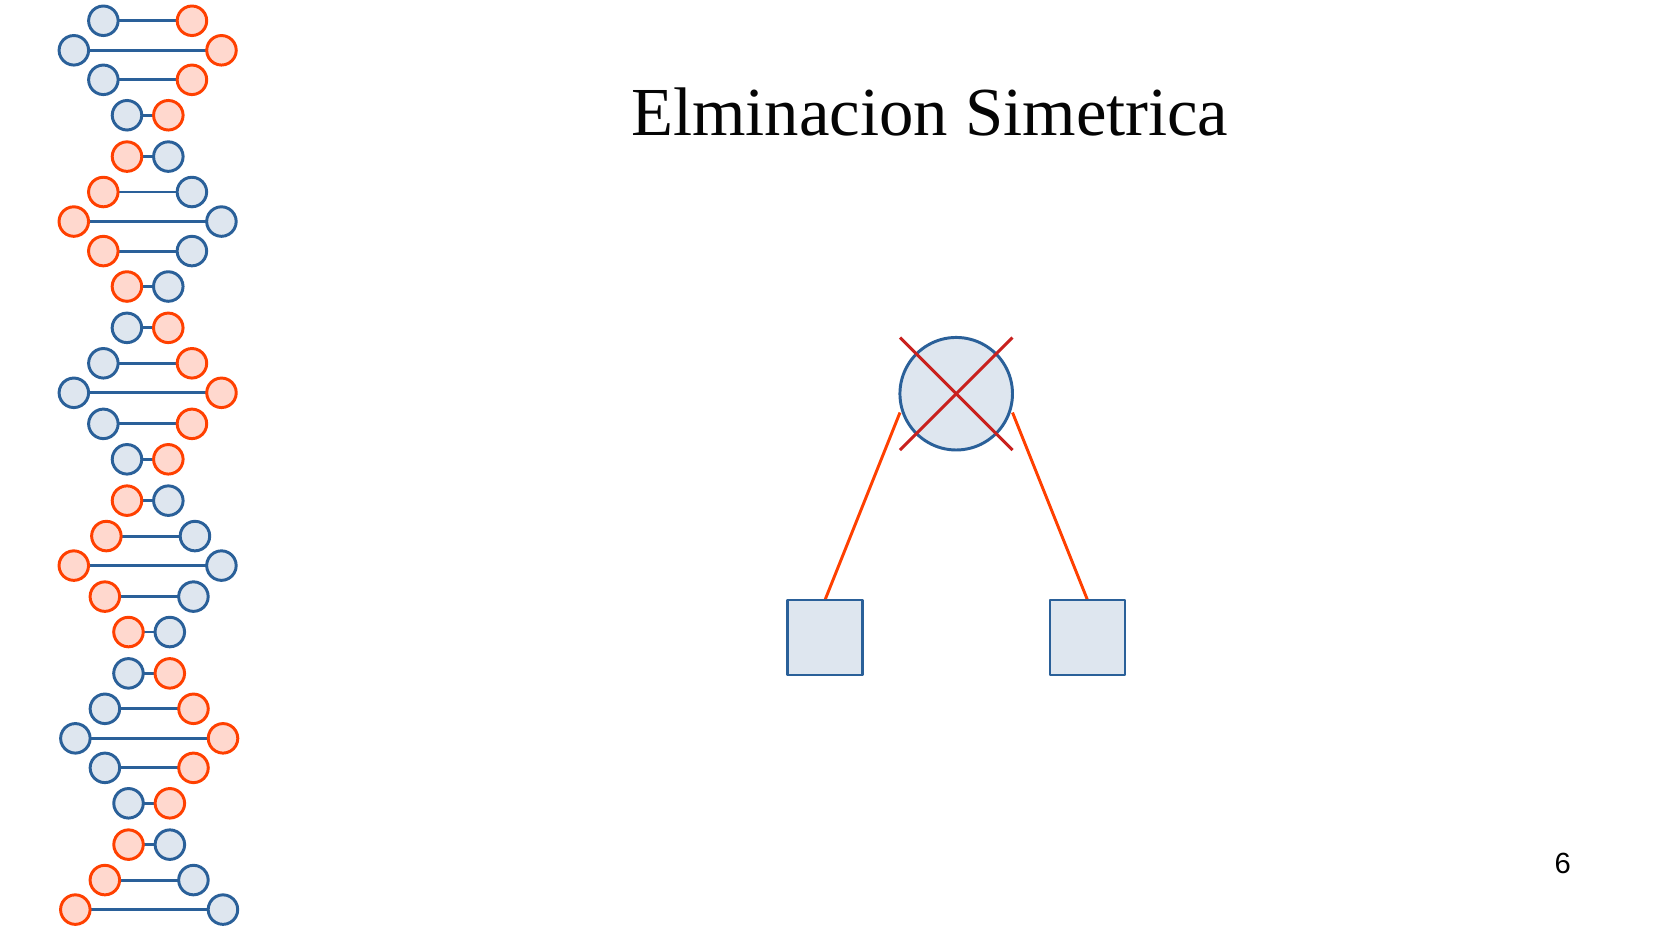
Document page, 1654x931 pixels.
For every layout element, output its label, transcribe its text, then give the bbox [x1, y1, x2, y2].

title Elminacion Simetrica [265, 35, 1595, 189]
text_box [1050, 600, 1126, 676]
text_box [787, 600, 863, 676]
text_box [918, 337, 994, 390]
text_box [899, 355, 953, 432]
text_box [918, 397, 995, 451]
text_box [960, 356, 1013, 432]
